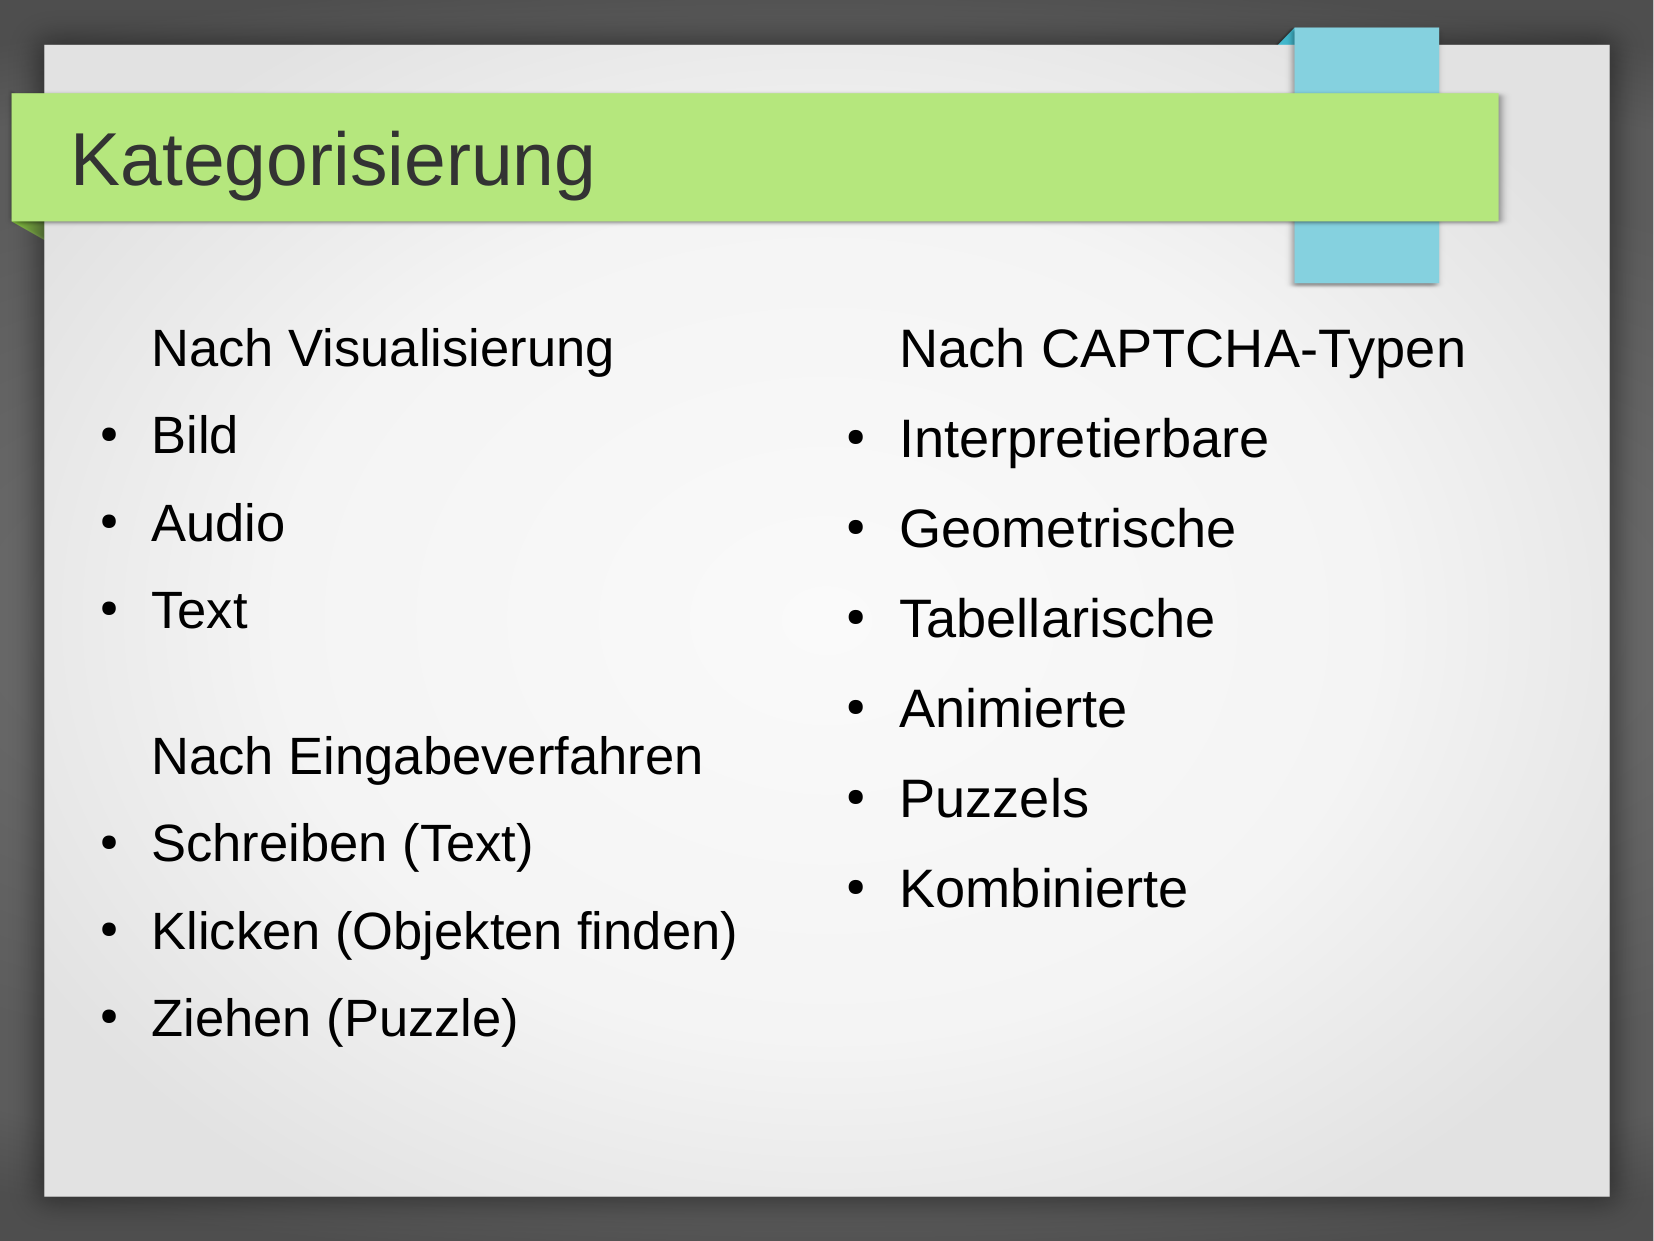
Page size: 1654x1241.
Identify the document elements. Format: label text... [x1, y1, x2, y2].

list Nach Visualisierung Bild Audio Text Nach Eingabeverfahren Schreiben (Text) Klicken (Objekten finden) Ziehen (Puzzle) [82, 318, 793, 1111]
title Kategorisierung [70, 106, 1229, 213]
picture [0, 0, 1654, 1241]
list Nach CAPTCHA-Typen Interpretierbare Geometrische Tabellarische Animierte Puzzels Kombinierte [828, 318, 1539, 1111]
